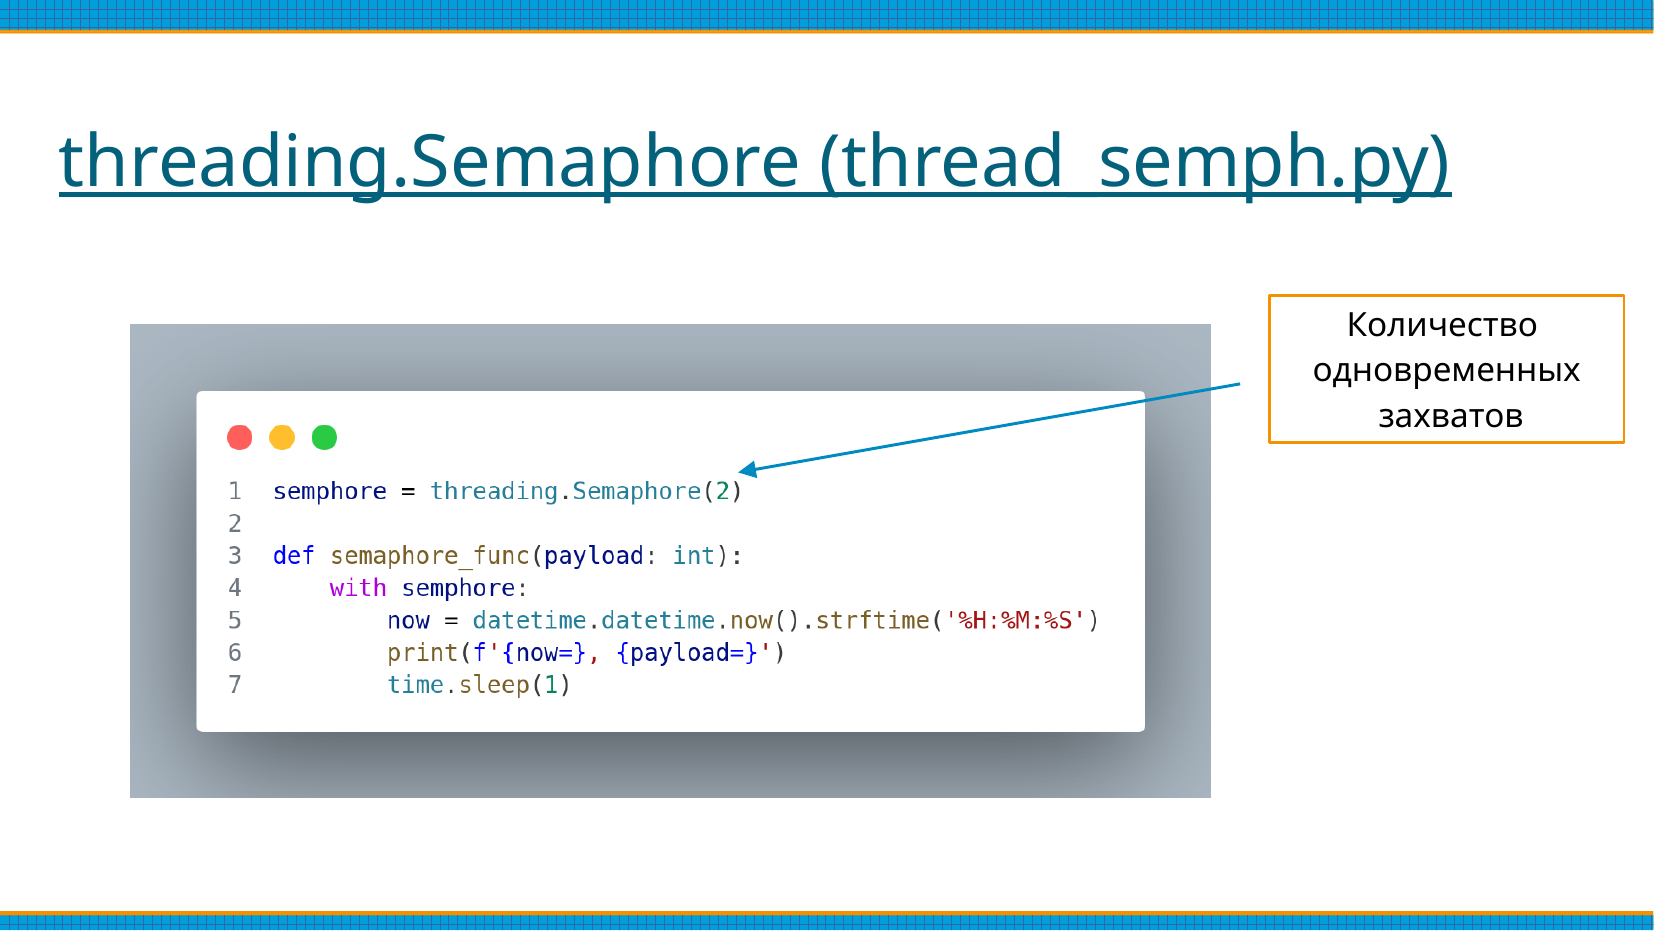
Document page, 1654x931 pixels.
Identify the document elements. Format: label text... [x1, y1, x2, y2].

title threading.Semaphore (thread_semph.py) [59, 80, 1548, 237]
text_box Количество одновременных захватов [1269, 295, 1625, 443]
picture [130, 324, 1211, 798]
